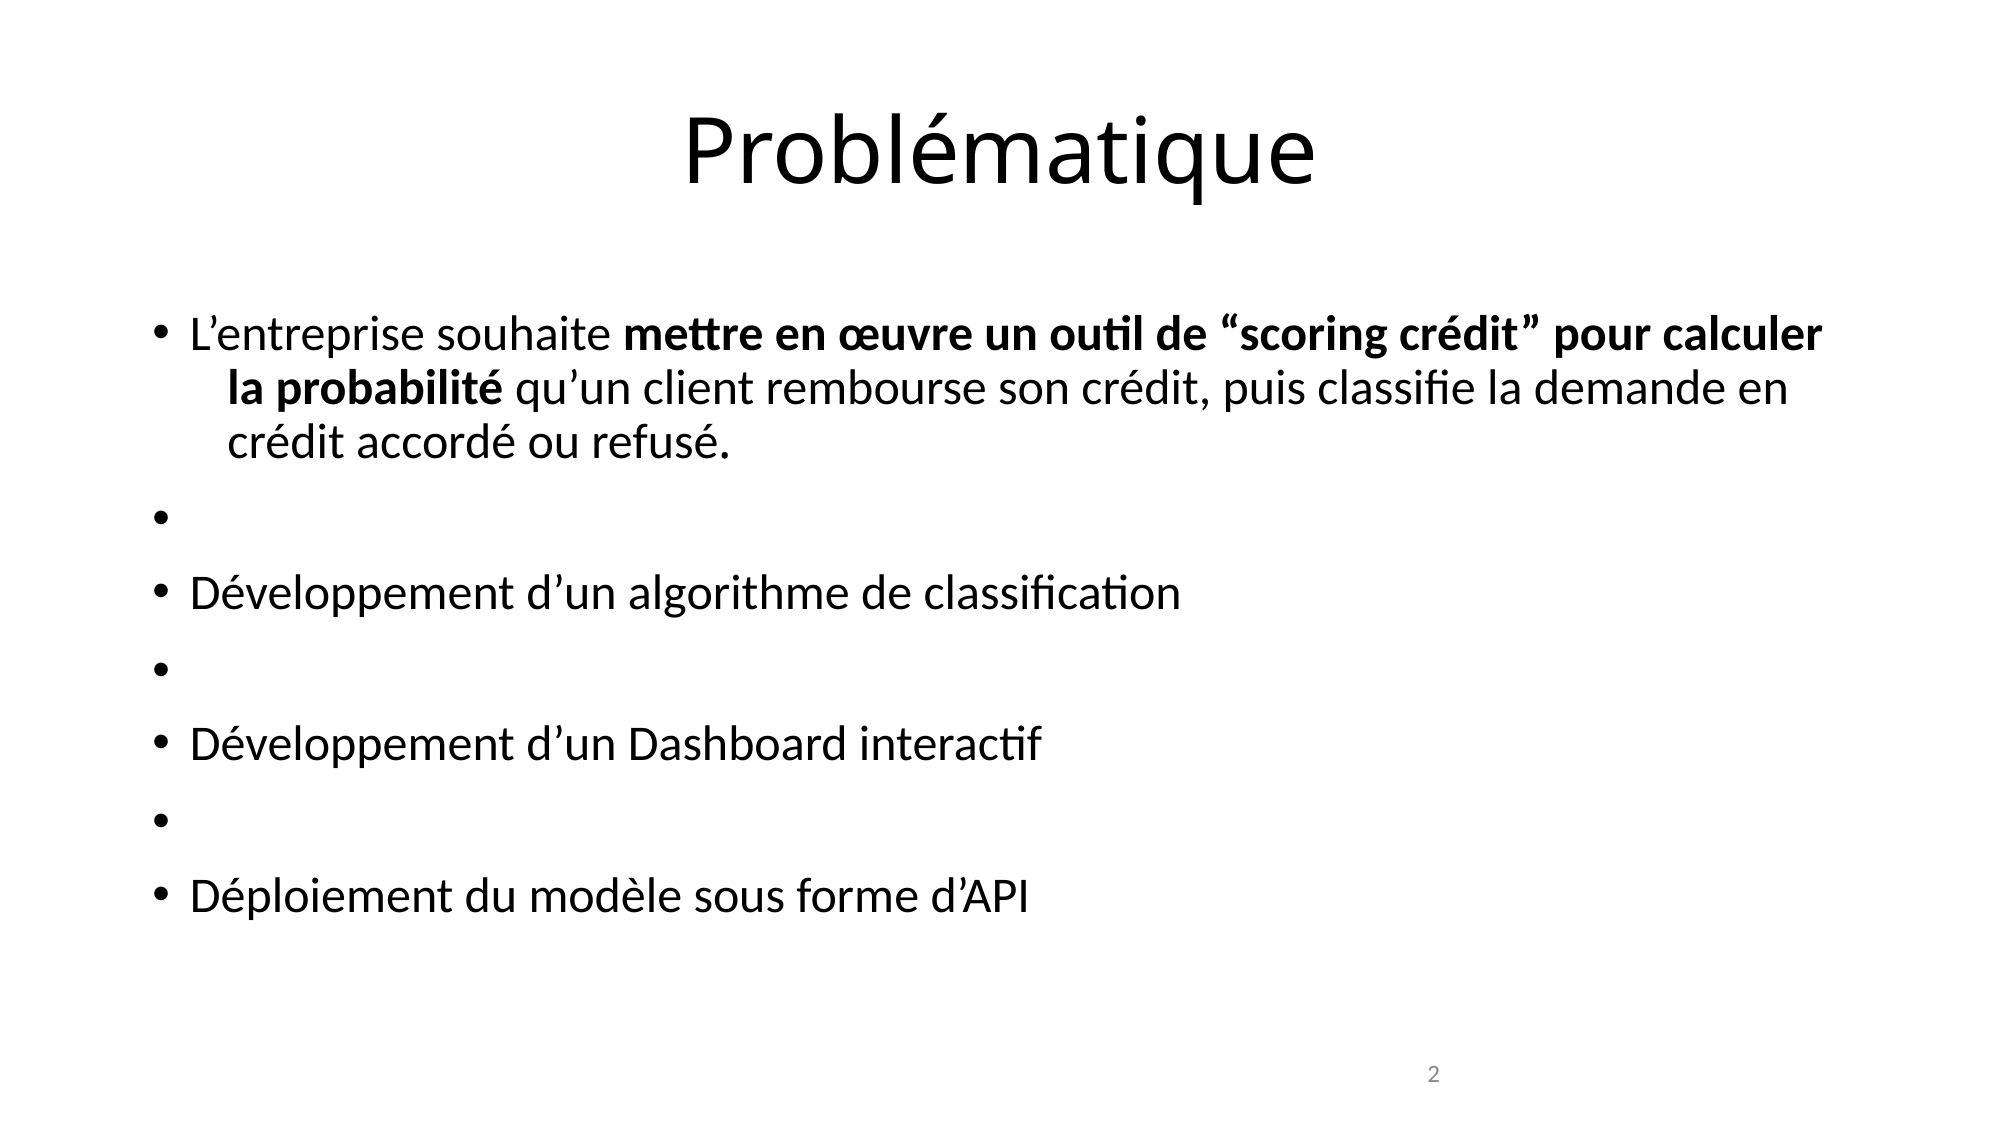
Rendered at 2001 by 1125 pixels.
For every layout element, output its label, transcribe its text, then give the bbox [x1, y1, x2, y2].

title Problématique [137, 59, 1863, 249]
text_box [1412, 1042, 1863, 1103]
list L’entreprise souhaite mettre en œuvre un outil de “scoring crédit” pour calculer la probabilité qu’un client rembourse son crédit, puis classifie la demande en crédit accordé ou refusé. Développement d’un algorithme de classification Développement d’un Dashboard interactif Déploiement du modèle sous forme d’API [137, 299, 1863, 1014]
